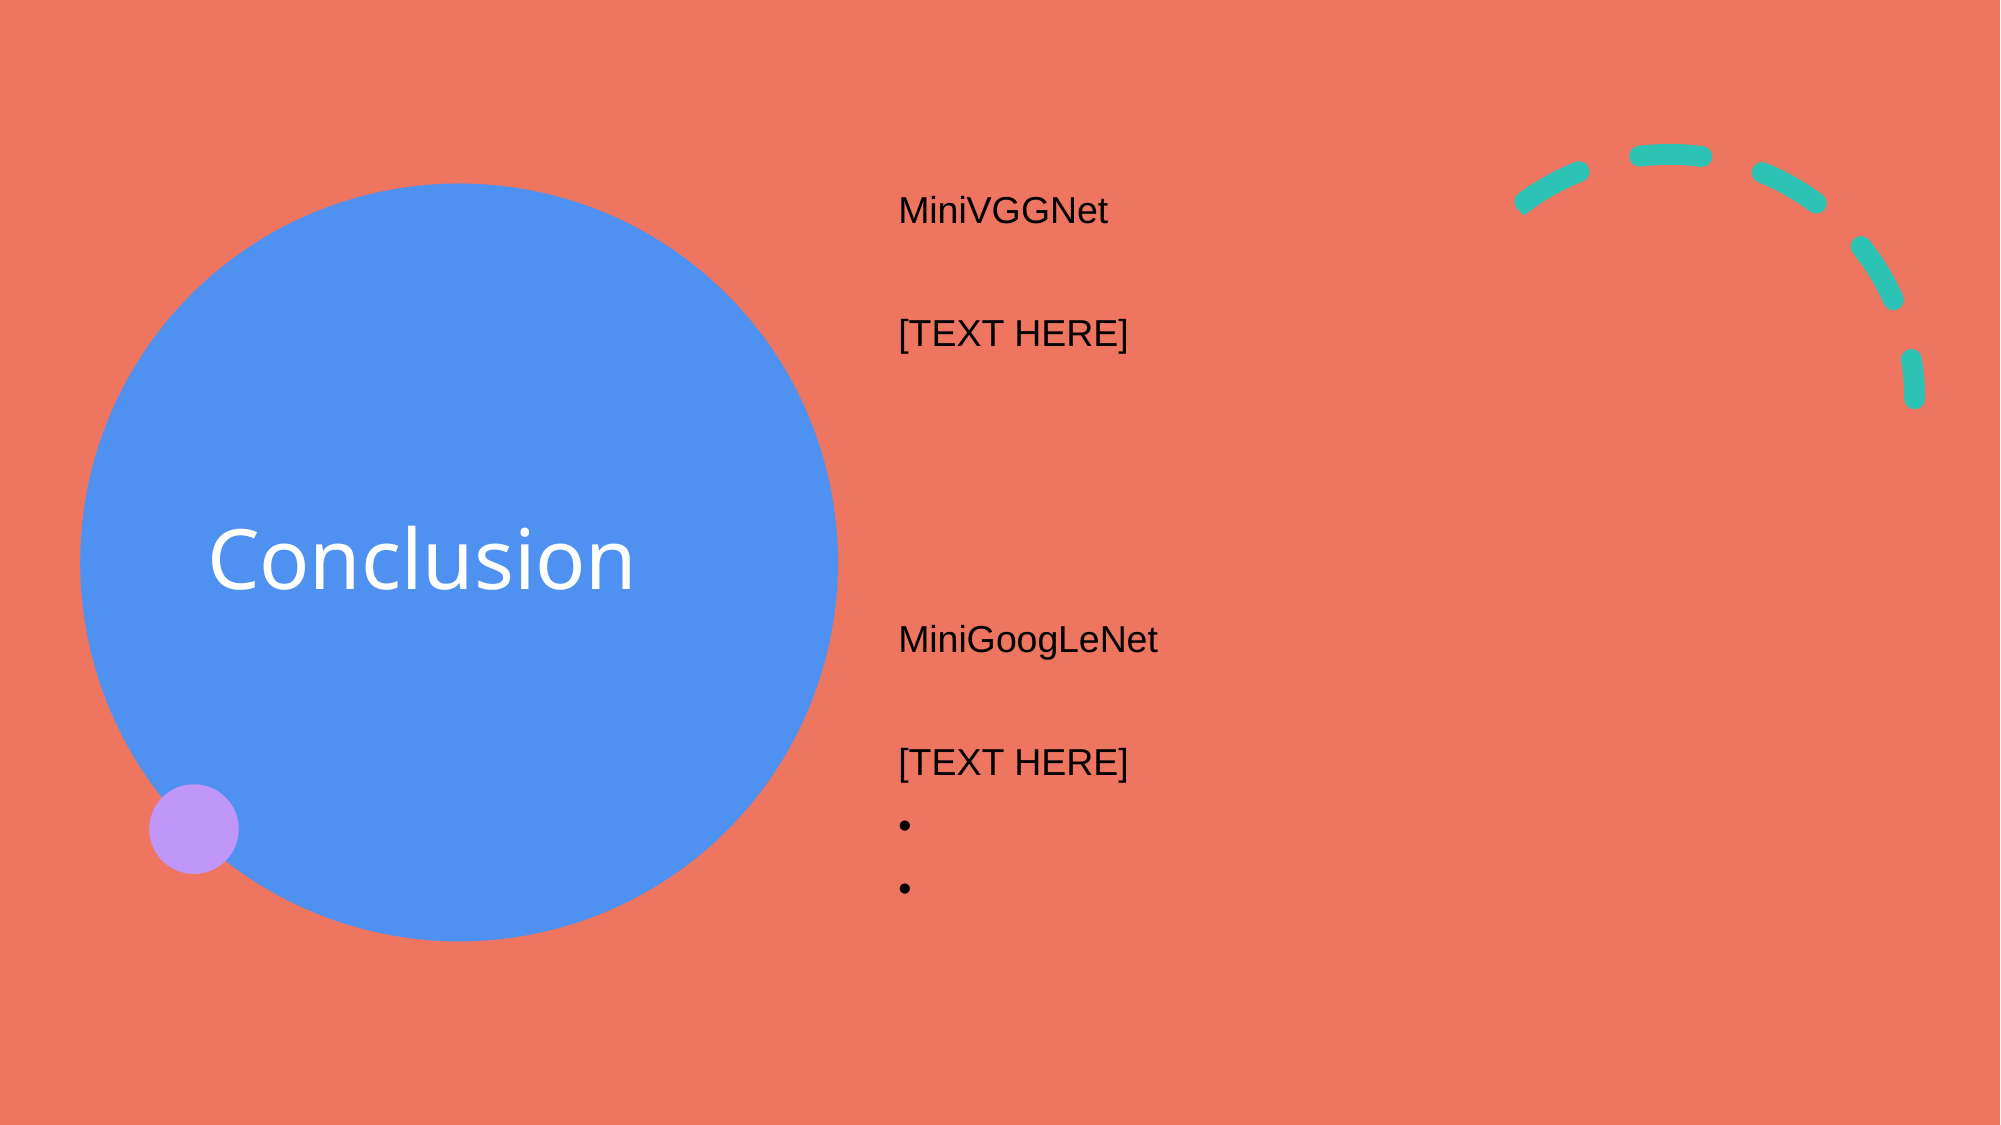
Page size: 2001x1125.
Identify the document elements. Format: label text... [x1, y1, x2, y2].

list MiniVGGNet [TEXT HERE] MiniGoogLeNet [TEXT HERE] [883, 183, 1971, 1018]
title Conclusion [192, 229, 724, 896]
text_box [0, 0, 2000, 1125]
